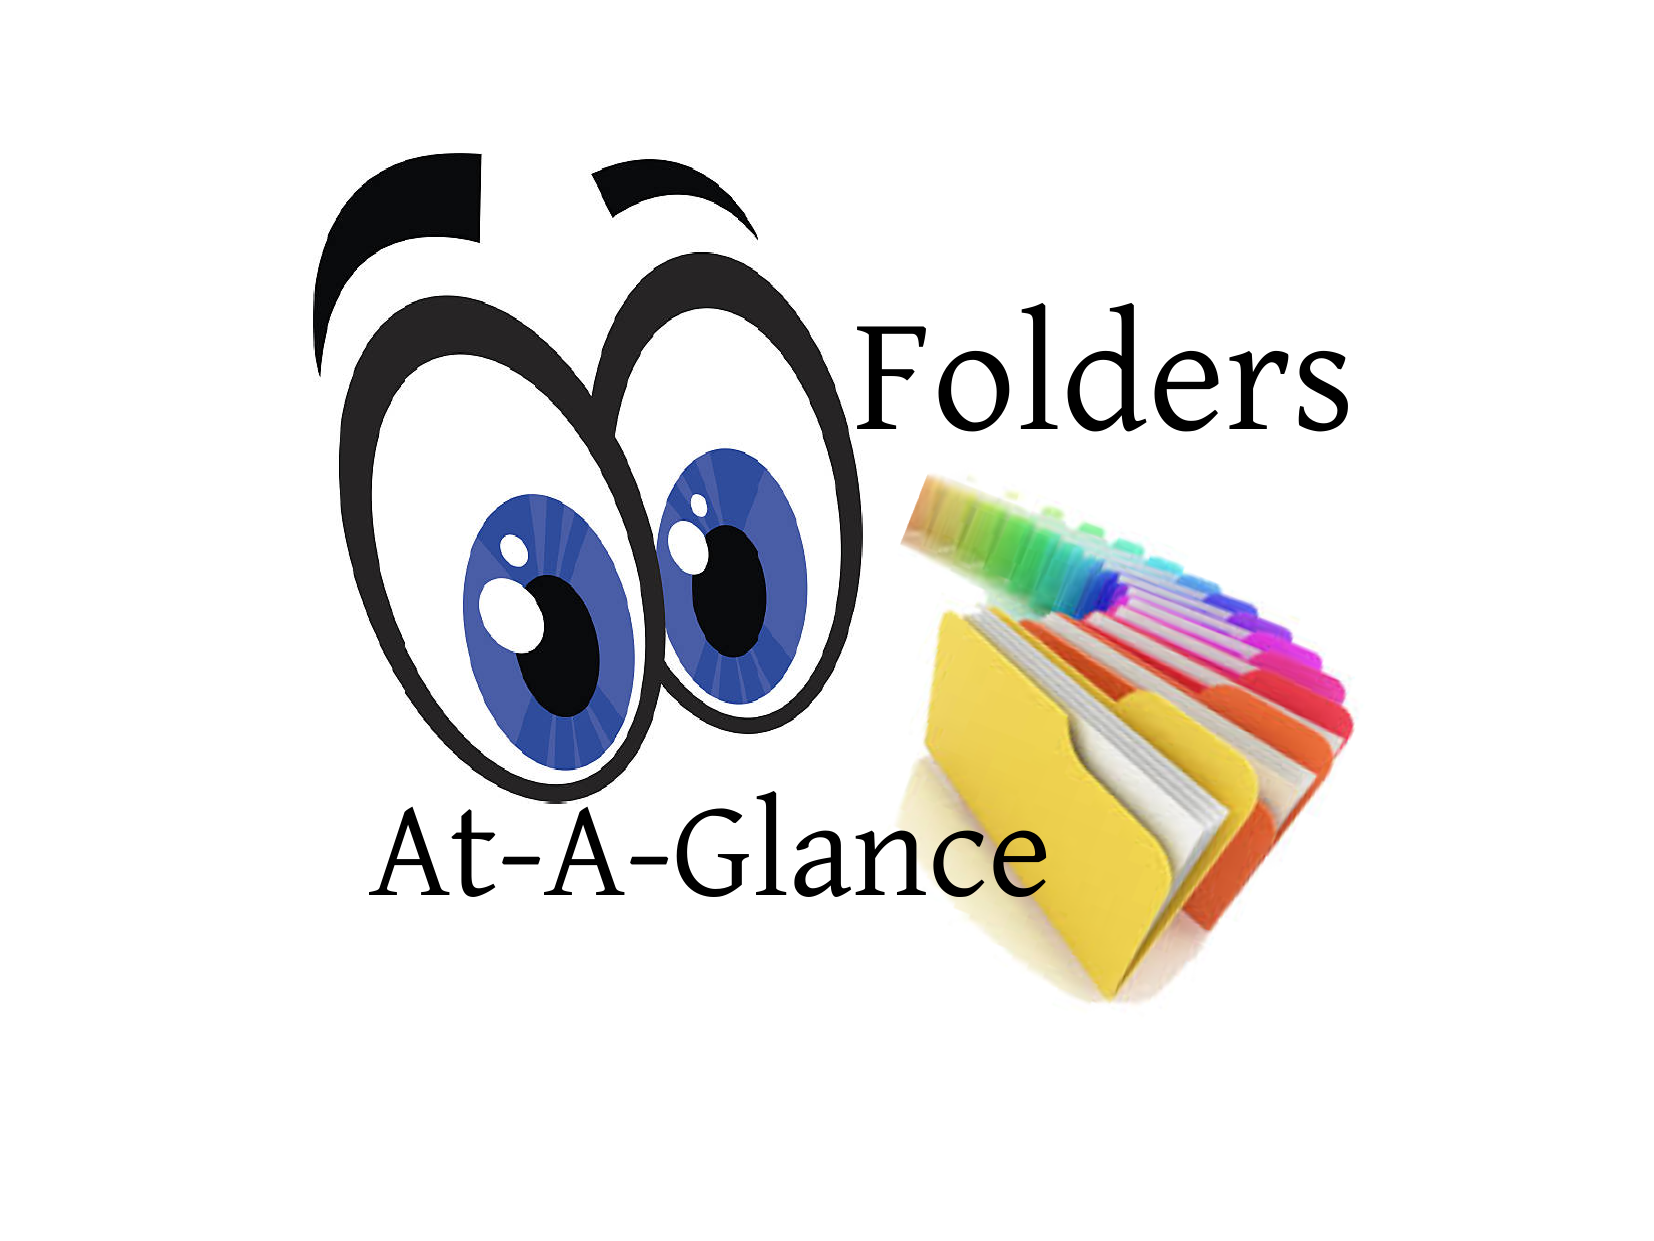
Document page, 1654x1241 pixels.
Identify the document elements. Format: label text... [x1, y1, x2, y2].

text_box Folders [838, 276, 1383, 485]
text_box At-A-Glance [354, 767, 1123, 942]
picture [313, 153, 1415, 1096]
